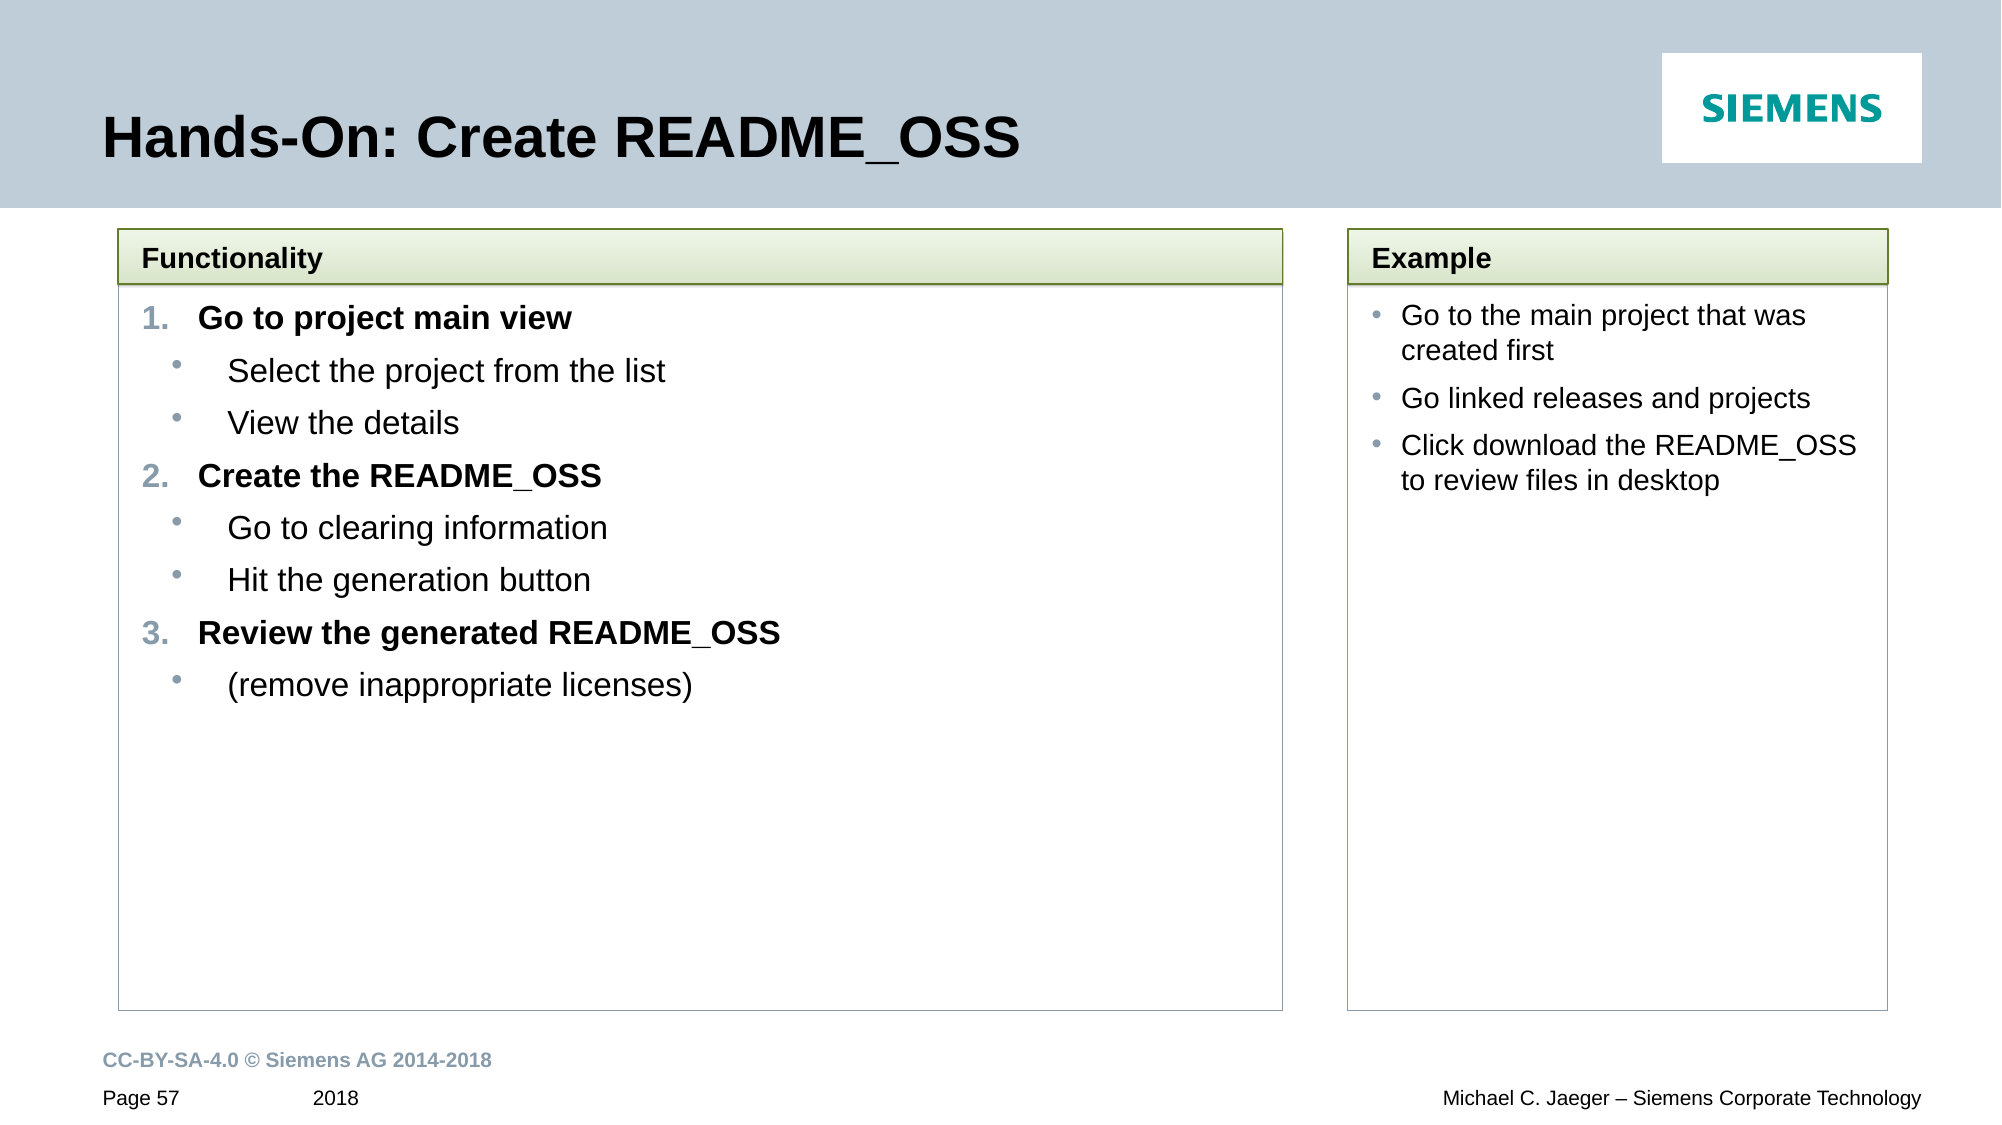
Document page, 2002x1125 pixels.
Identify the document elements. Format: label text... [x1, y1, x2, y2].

text_box Example [1347, 229, 1888, 284]
text_box Go to project main view Select the project from the list View the details Create the README_OSS Go to clearing information Hit the generation button Review the generated README_OSS (remove inappropriate licenses) [118, 284, 1283, 1011]
text_box Go to the main project that was created first Go linked releases and projects Click download the README_OSS to review files in desktop [1347, 284, 1888, 1011]
title Hands-On: Create README_OSS [0, 0, 2001, 208]
text_box Functionality [118, 229, 1283, 284]
